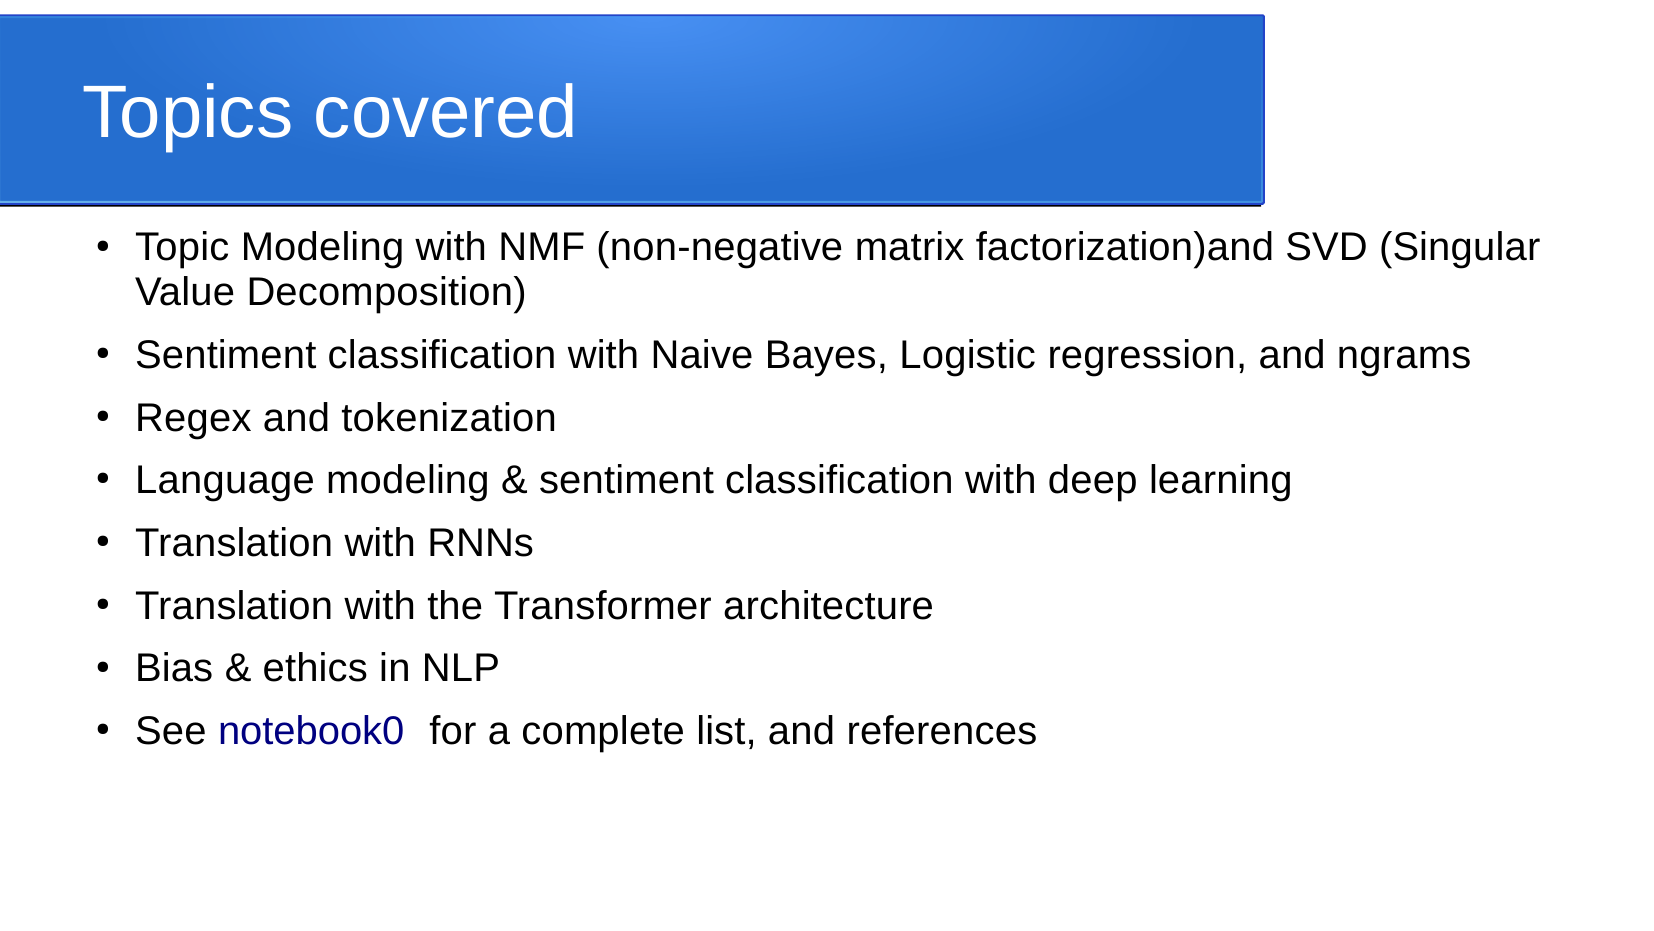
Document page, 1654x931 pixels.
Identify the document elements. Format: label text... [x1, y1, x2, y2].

title Topics covered [82, 35, 1235, 189]
list Topic Modeling with NMF (non-negative matrix factorization)and SVD (Singular Value Decomposition) Sentiment classification with Naive Bayes, Logistic regression, and ngrams Regex and tokenization Language modeling & sentiment classification with deep learning Translation with RNNs Translation with the Transformer architecture Bias & ethics in NLP See notebook0 for a complete list, and references [82, 224, 1571, 764]
